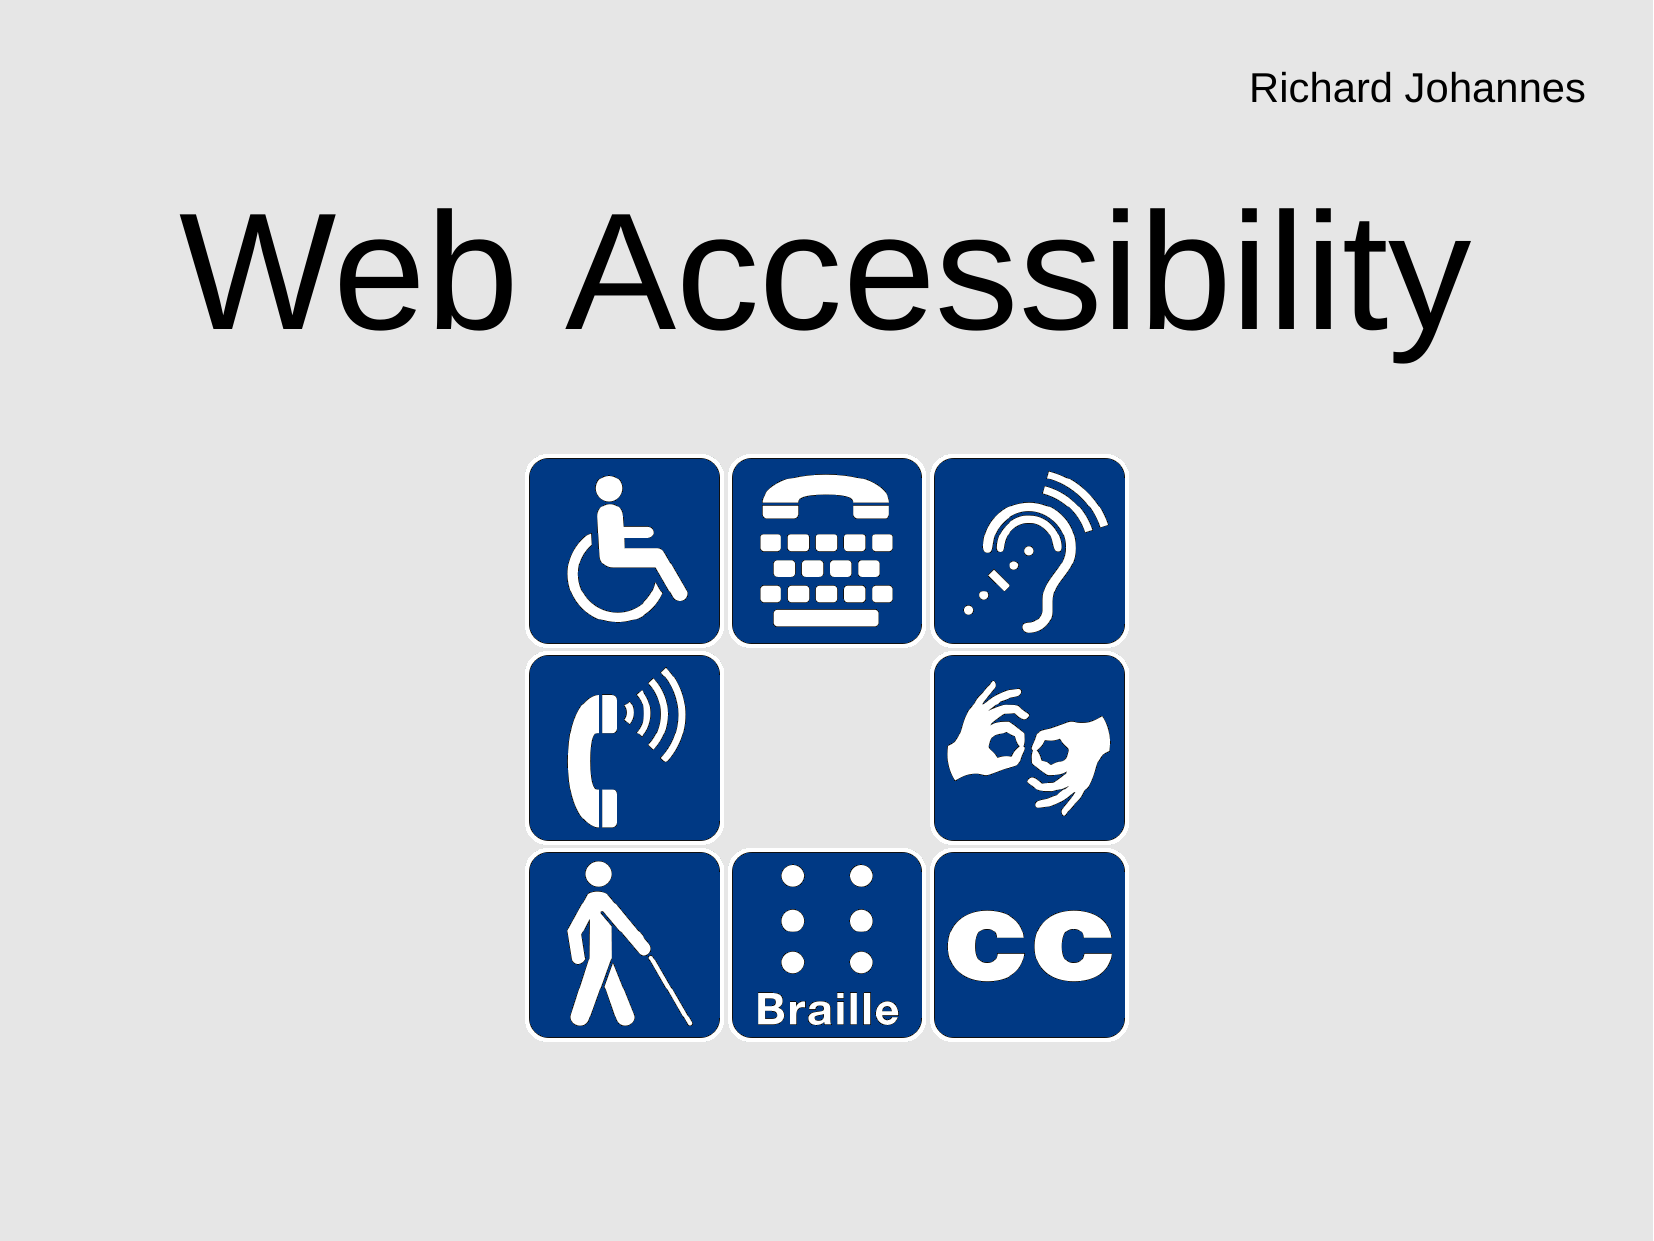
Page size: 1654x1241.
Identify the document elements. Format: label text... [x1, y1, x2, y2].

chart [410, 324, 1243, 916]
title Web Accessibility [82, 167, 1571, 376]
text_box Richard Johannes [1214, 0, 1635, 211]
picture [521, 916, 1132, 1045]
